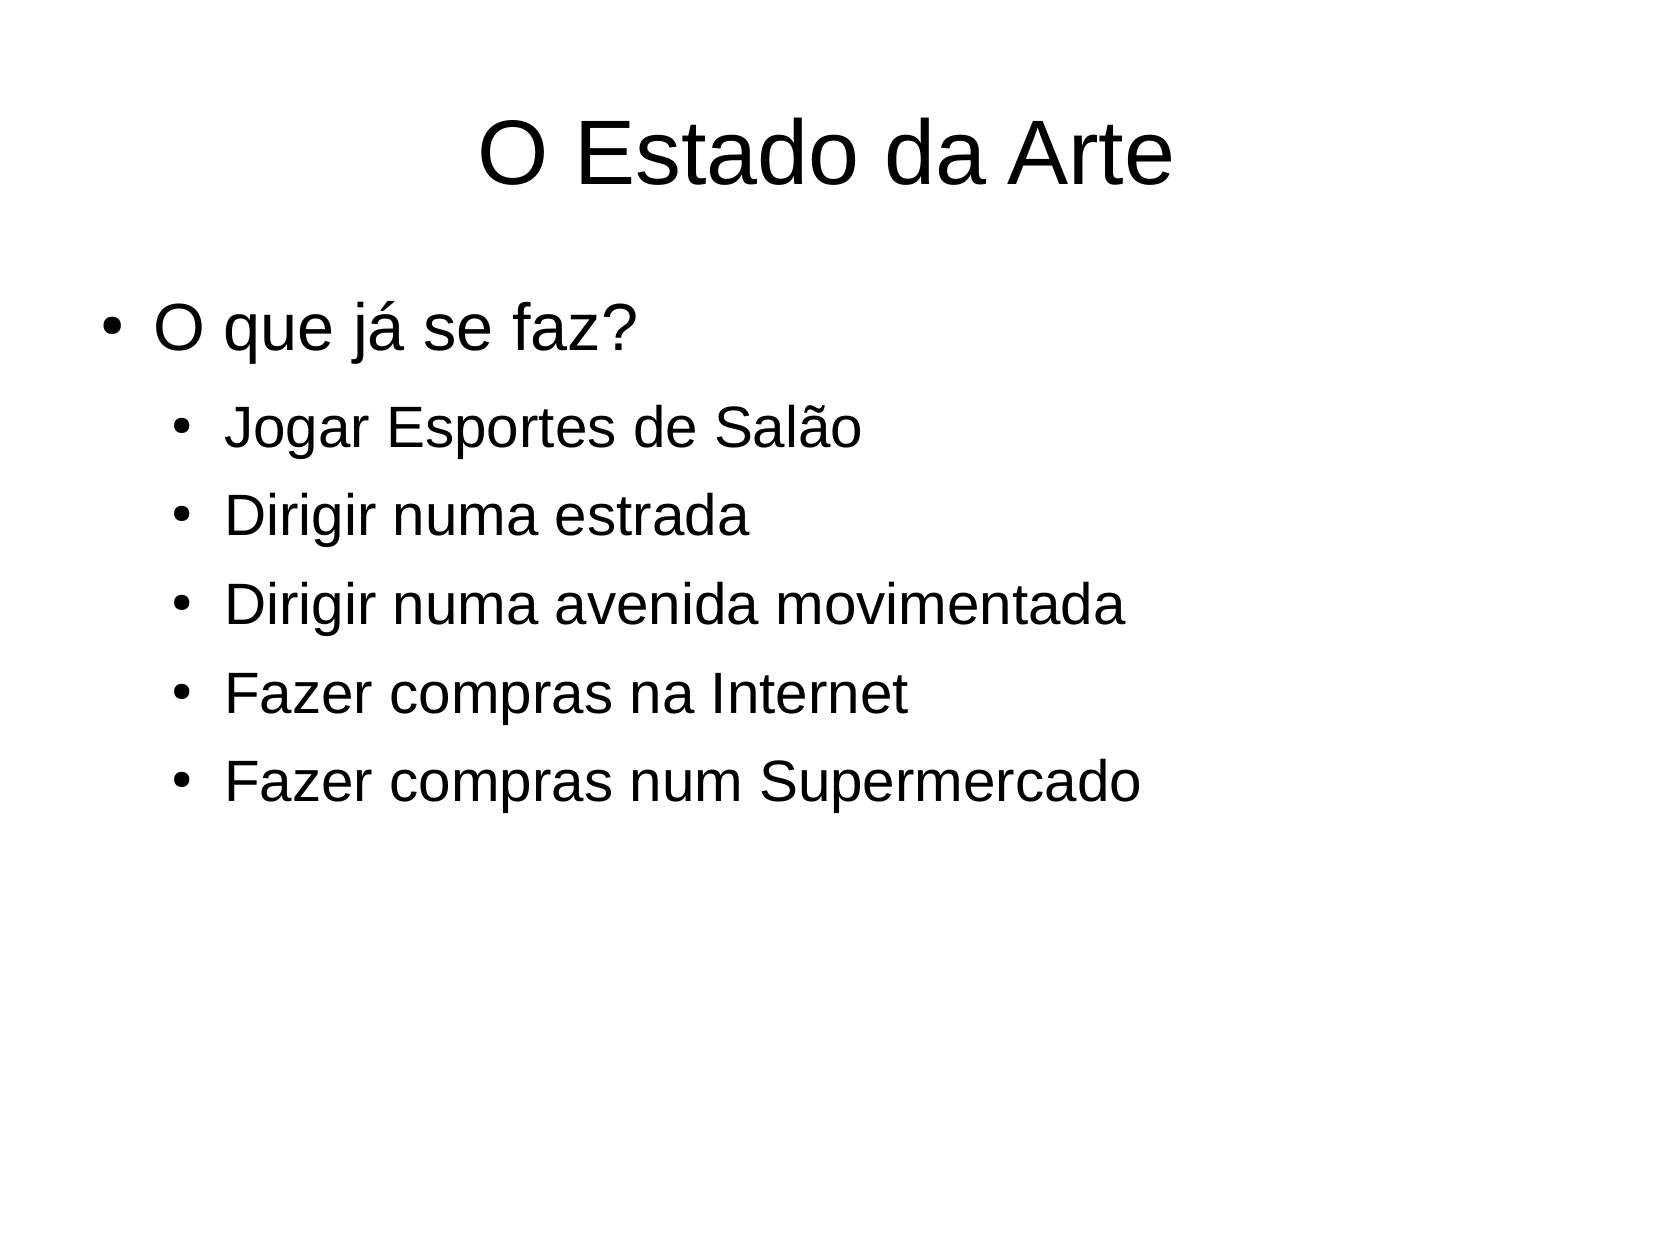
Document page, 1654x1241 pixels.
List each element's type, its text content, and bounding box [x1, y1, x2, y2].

list O que já se faz? Jogar Esportes de Salão Dirigir numa estrada Dirigir numa avenida movimentada Fazer compras na Internet Fazer compras num Supermercado [82, 290, 1571, 1109]
title O Estado da Arte [82, 49, 1571, 257]
